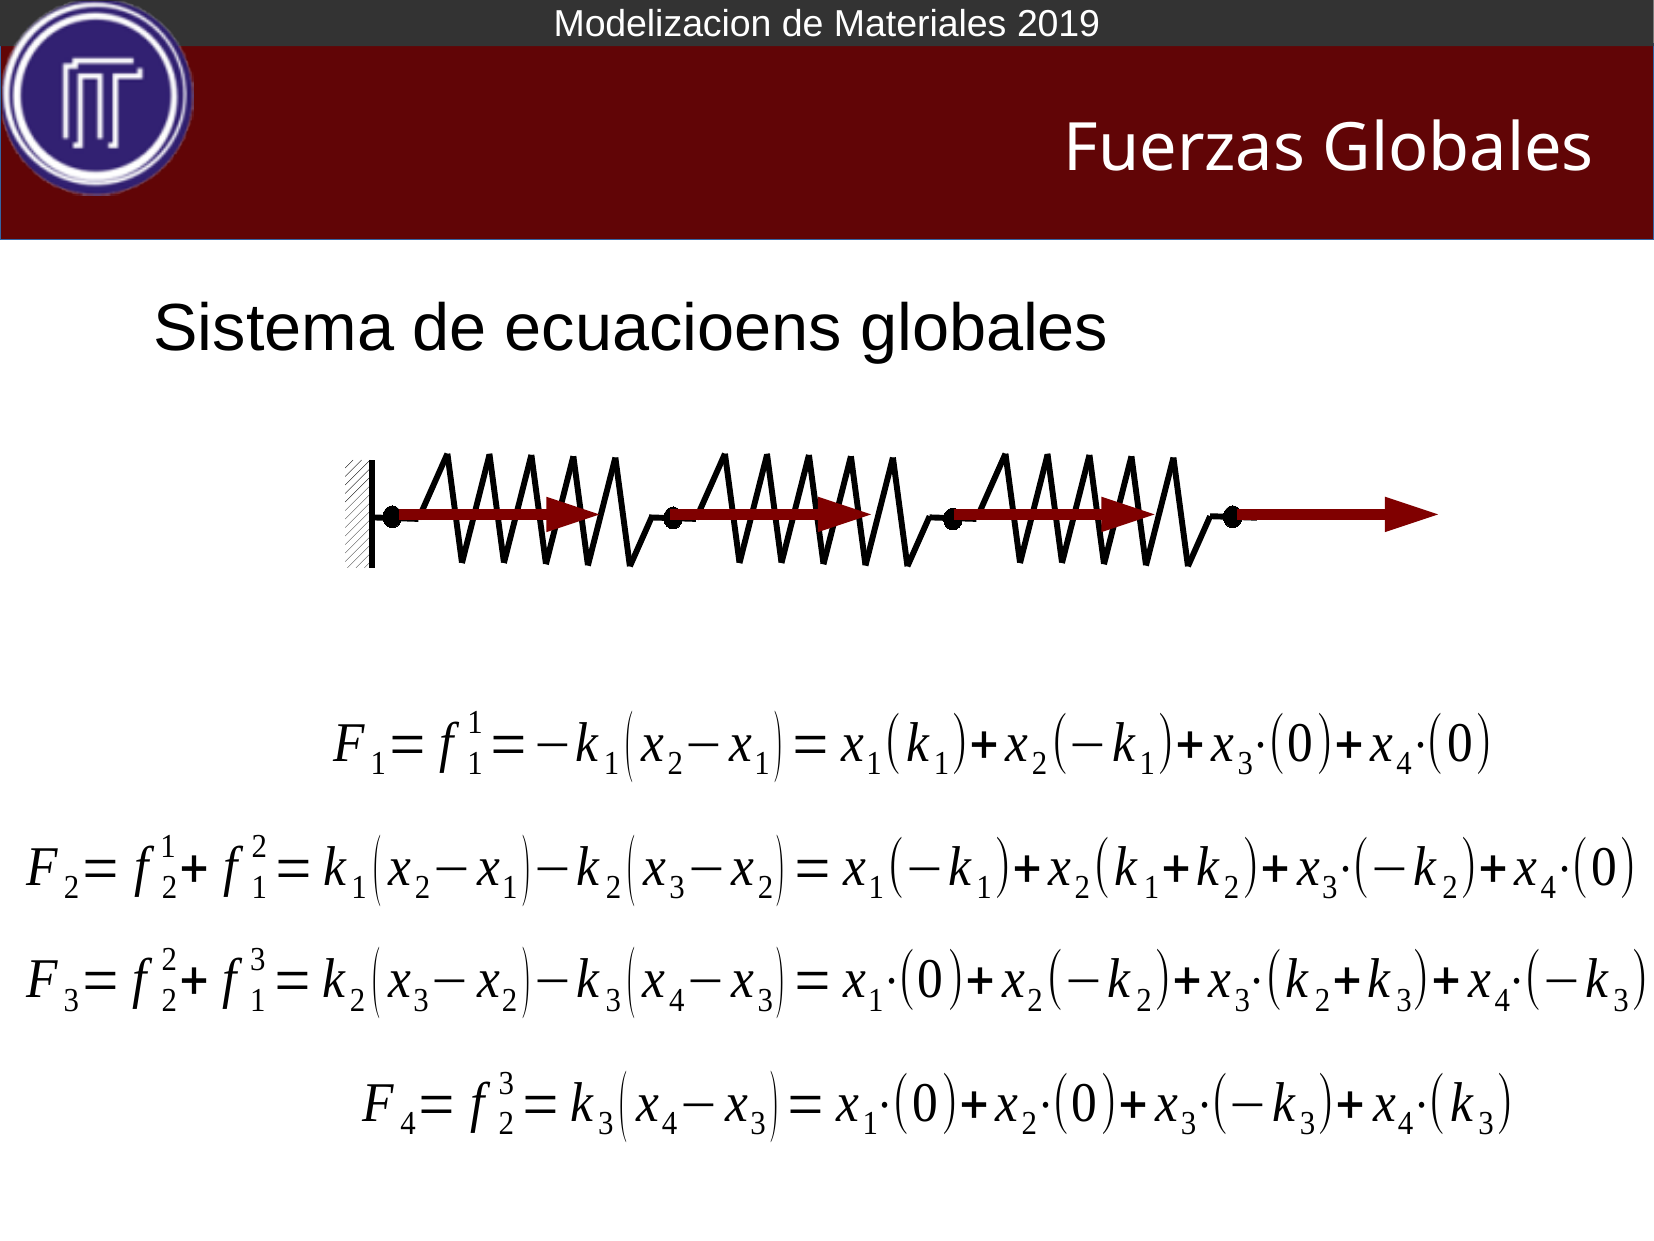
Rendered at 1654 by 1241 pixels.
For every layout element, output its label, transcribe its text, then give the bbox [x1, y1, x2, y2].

text_box [345, 459, 372, 568]
text_box [1223, 505, 1242, 528]
list Sistema de ecuacioens globales [82, 290, 1571, 412]
title Fuerzas Globales [41, 70, 1654, 218]
chart [353, 1064, 1520, 1147]
chart [323, 703, 1499, 786]
text_box [663, 506, 683, 529]
text_box [943, 508, 962, 530]
chart [16, 940, 1654, 1023]
picture [0, 0, 194, 196]
text_box [382, 505, 401, 528]
chart [16, 827, 1643, 910]
